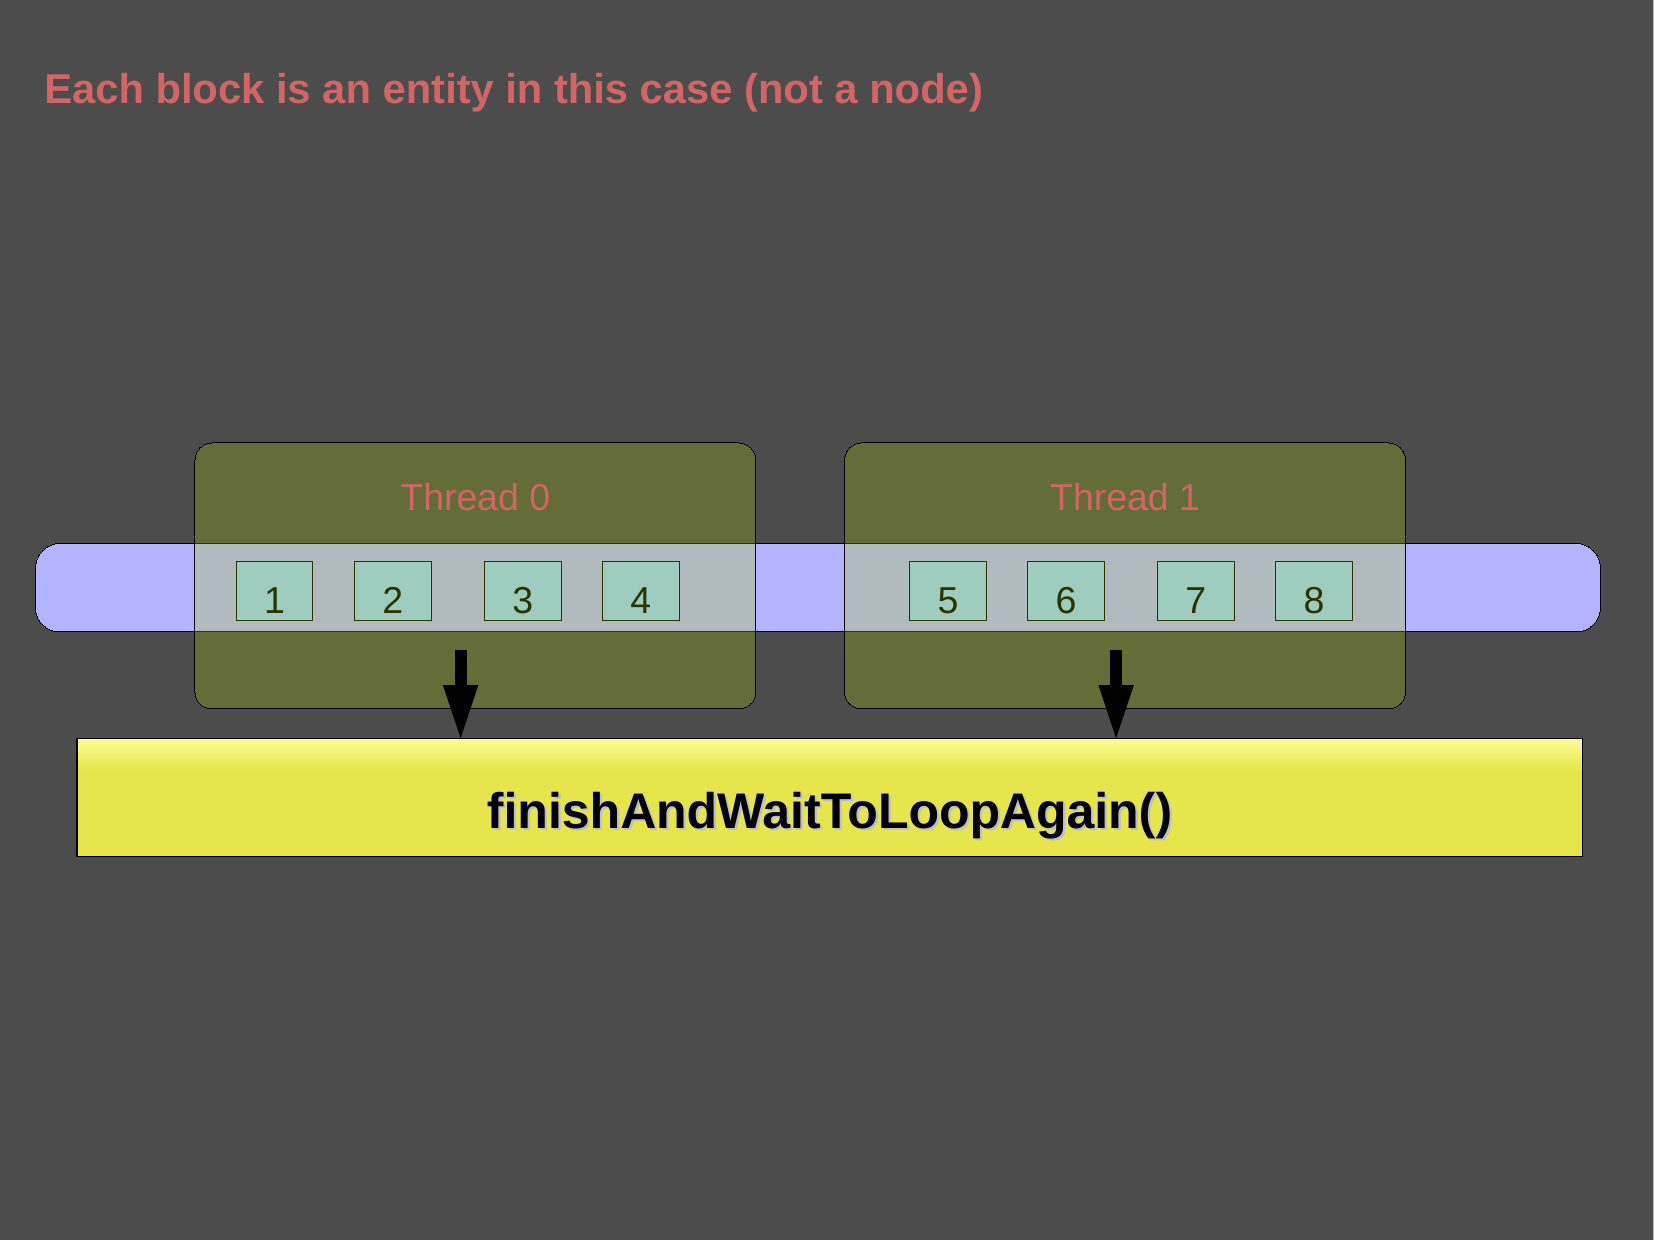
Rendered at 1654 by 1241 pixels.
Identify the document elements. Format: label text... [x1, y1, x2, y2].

text_box Each block is an entity in this case (not a node) [29, 35, 1595, 98]
text_box [1406, 543, 1601, 632]
text_box [35, 543, 194, 632]
text_box finishAndWaitToLoopAgain() [76, 738, 1583, 857]
text_box [756, 543, 844, 632]
text_box Thread 0 [194, 442, 756, 709]
text_box Thread 1 [844, 442, 1406, 709]
